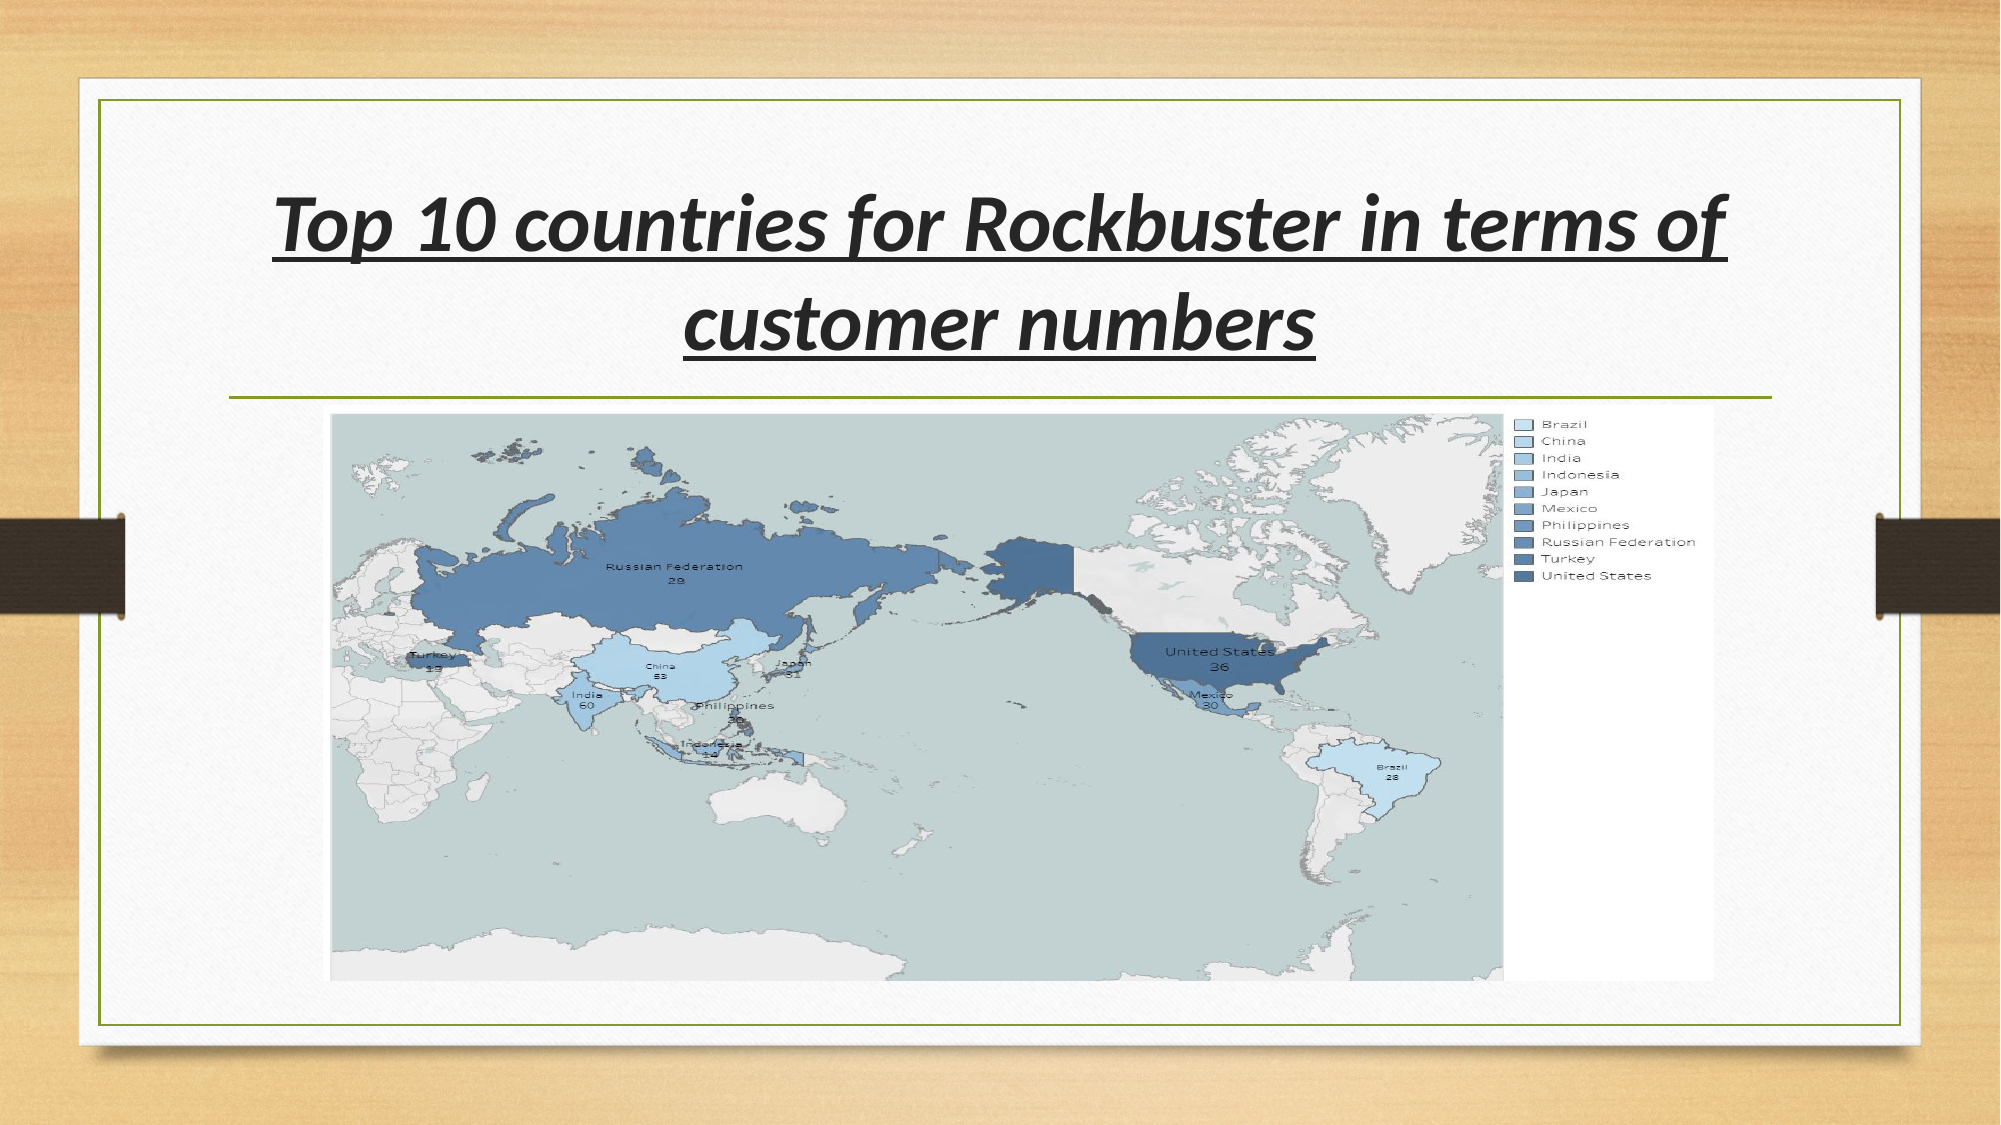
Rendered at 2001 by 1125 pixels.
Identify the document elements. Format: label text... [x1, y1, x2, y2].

title Top 10 countries for Rockbuster in terms of customer numbers [212, 161, 1788, 376]
picture [323, 405, 1714, 981]
